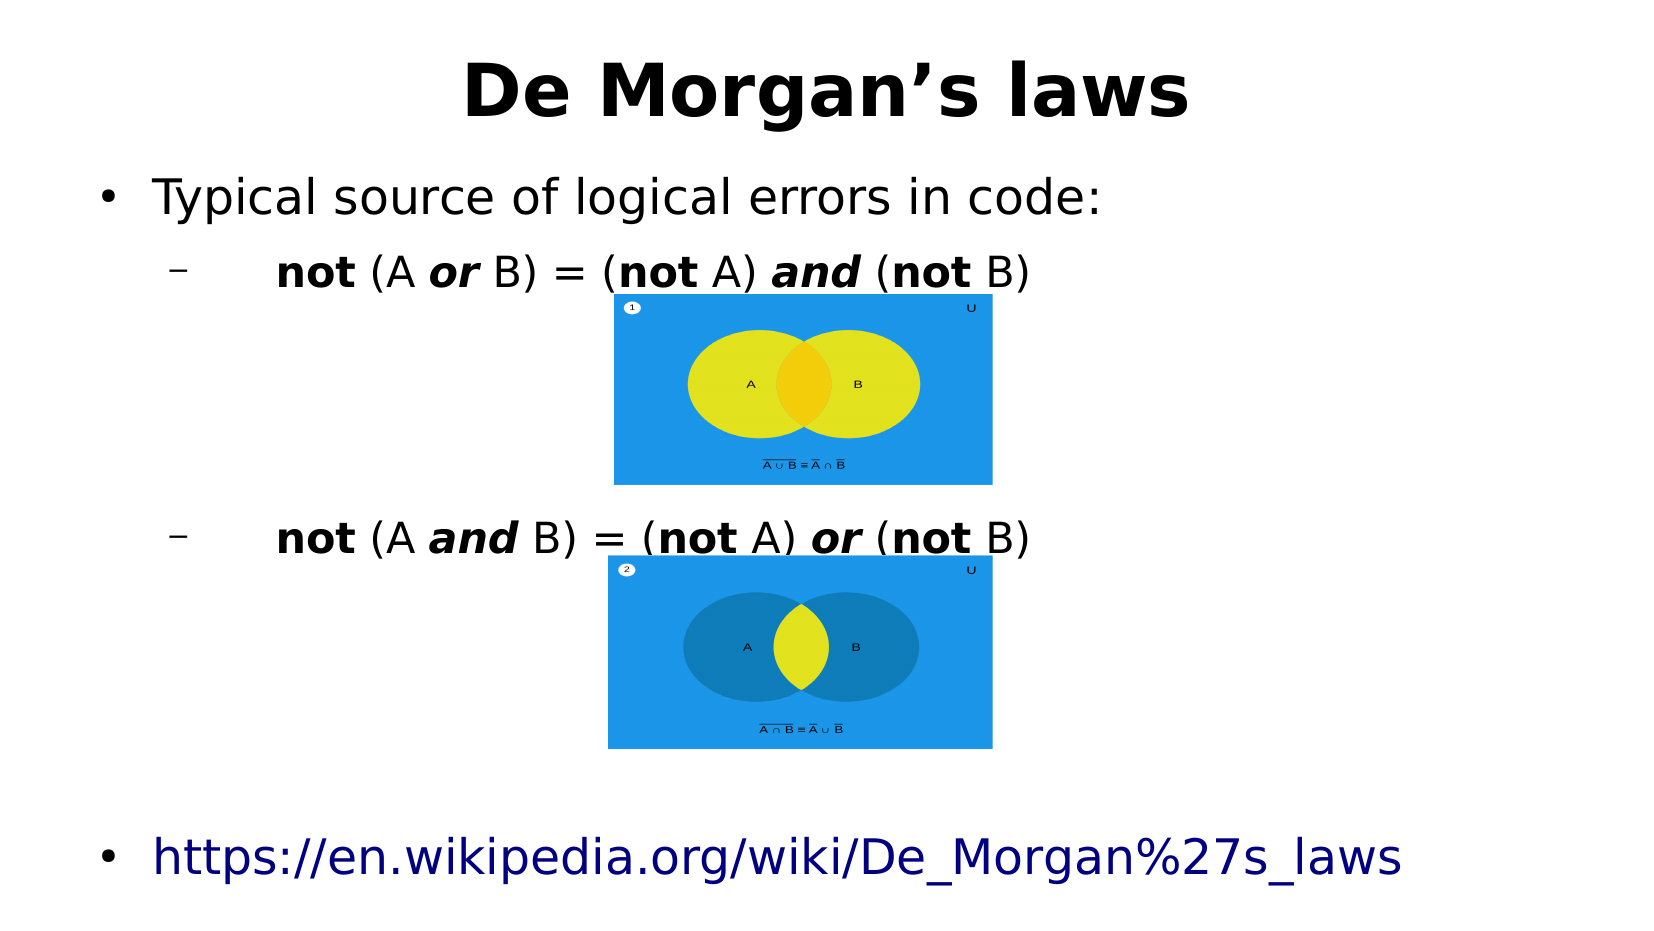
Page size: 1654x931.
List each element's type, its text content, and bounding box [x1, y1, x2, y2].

title De Morgan’s laws [82, 37, 1571, 147]
picture [608, 555, 993, 749]
picture [614, 294, 993, 485]
list Typical source of logical errors in code: not (A or B) = (not A) and (not B) not (A and B) = (not A) or (not B) https://en.wikipedia.org/wiki/De_Morgan%27s_laws [82, 168, 1538, 889]
